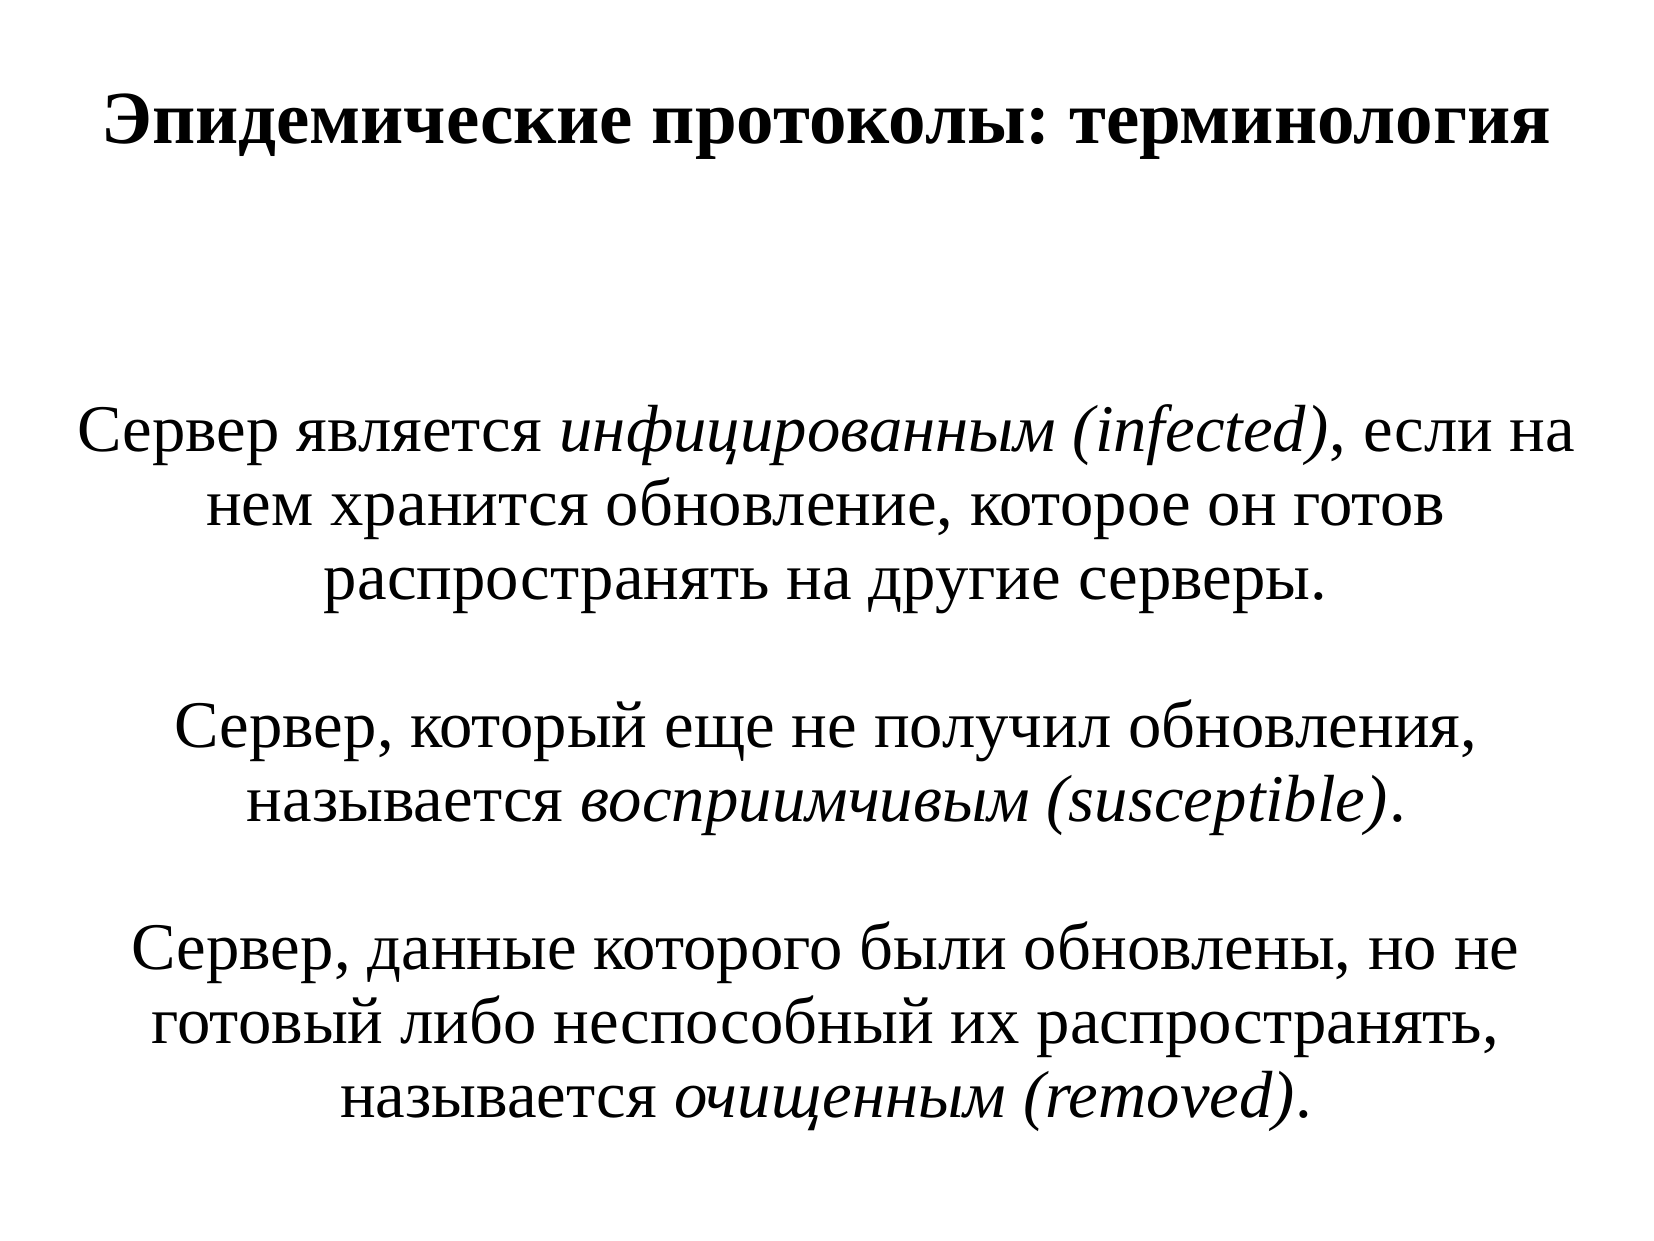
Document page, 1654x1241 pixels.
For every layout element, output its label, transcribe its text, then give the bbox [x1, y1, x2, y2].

title Эпидемические протоколы: терминология [30, 27, 1624, 210]
subtitle Сервер является инфицированным (infected), если на нем хранится обновление, которое он готов распространять на другие серверы. Сервер, который еще не получил обновления, называется восприимчивым (susceptible). Сервер, данные которого были обновлены, но не готовый либо неспособный их распространять, называется очищенным (removed). [28, 236, 1625, 1215]
